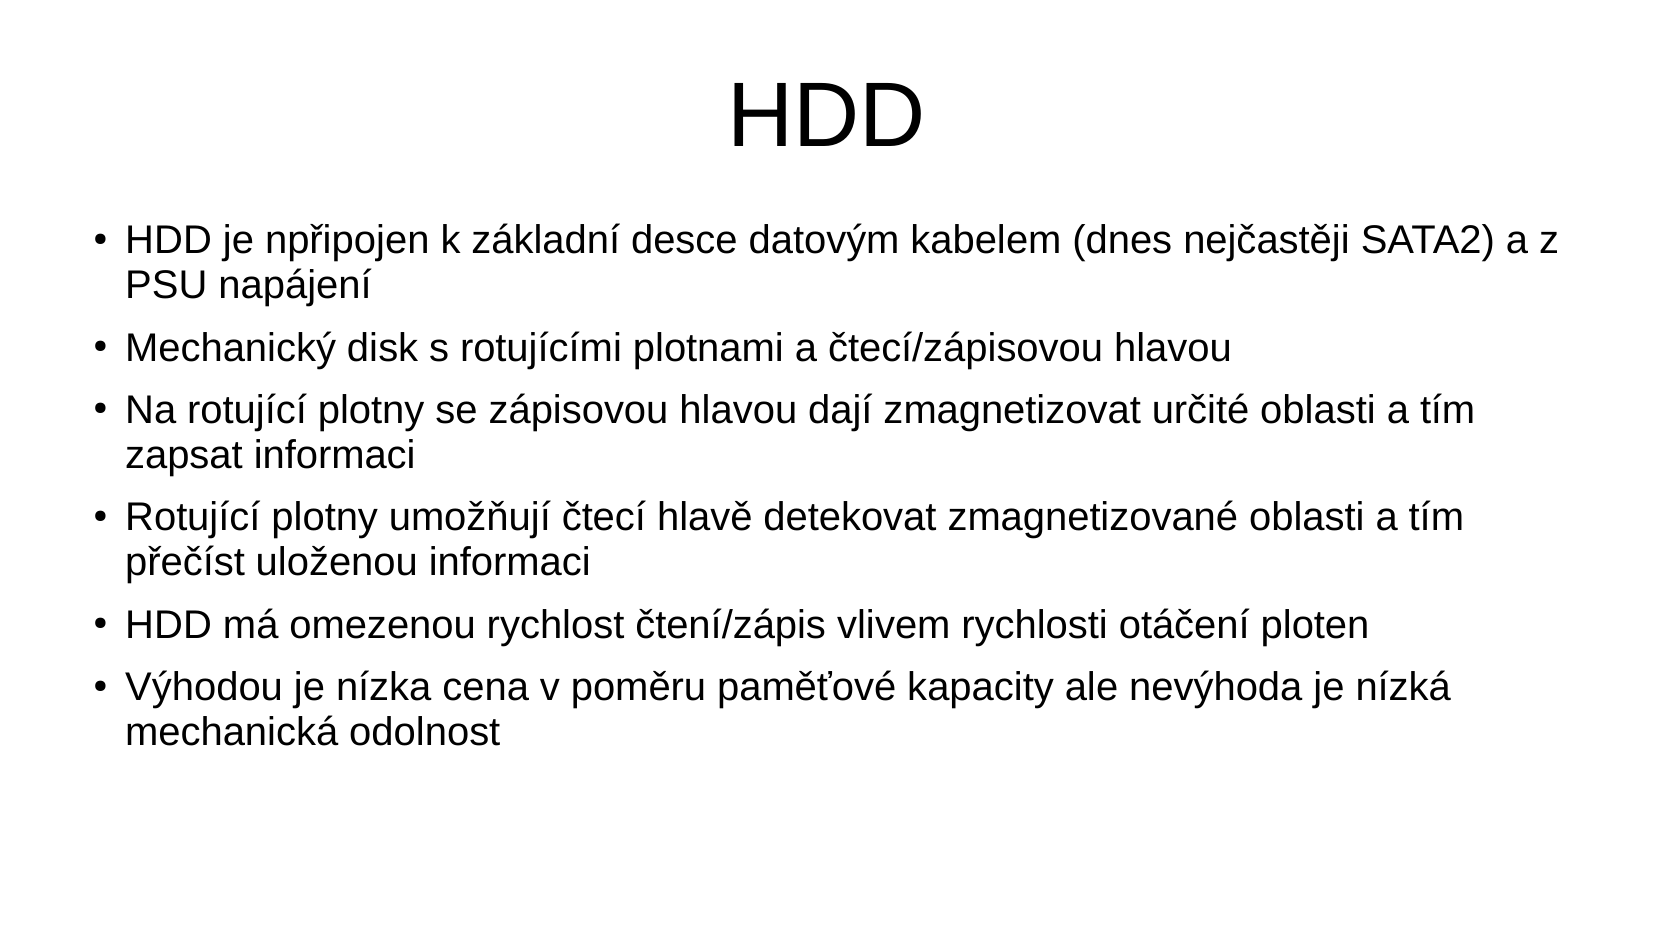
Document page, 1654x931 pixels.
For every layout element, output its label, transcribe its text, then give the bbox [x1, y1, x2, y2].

list HDD je npřipojen k základní desce datovým kabelem (dnes nejčastěji SATA2) a z PSU napájení Mechanický disk s rotujícími plotnami a čtecí/zápisovou hlavou Na rotující plotny se zápisovou hlavou dají zmagnetizovat určité oblasti a tím zapsat informaci Rotující plotny umožňují čtecí hlavě detekovat zmagnetizované oblasti a tím přečíst uloženou informaci HDD má omezenou rychlost čtení/zápis vlivem rychlosti otáčení ploten Výhodou je nízka cena v poměru paměťové kapacity ale nevýhoda je nízká mechanická odolnost [82, 217, 1571, 758]
title HDD [82, 37, 1571, 193]
